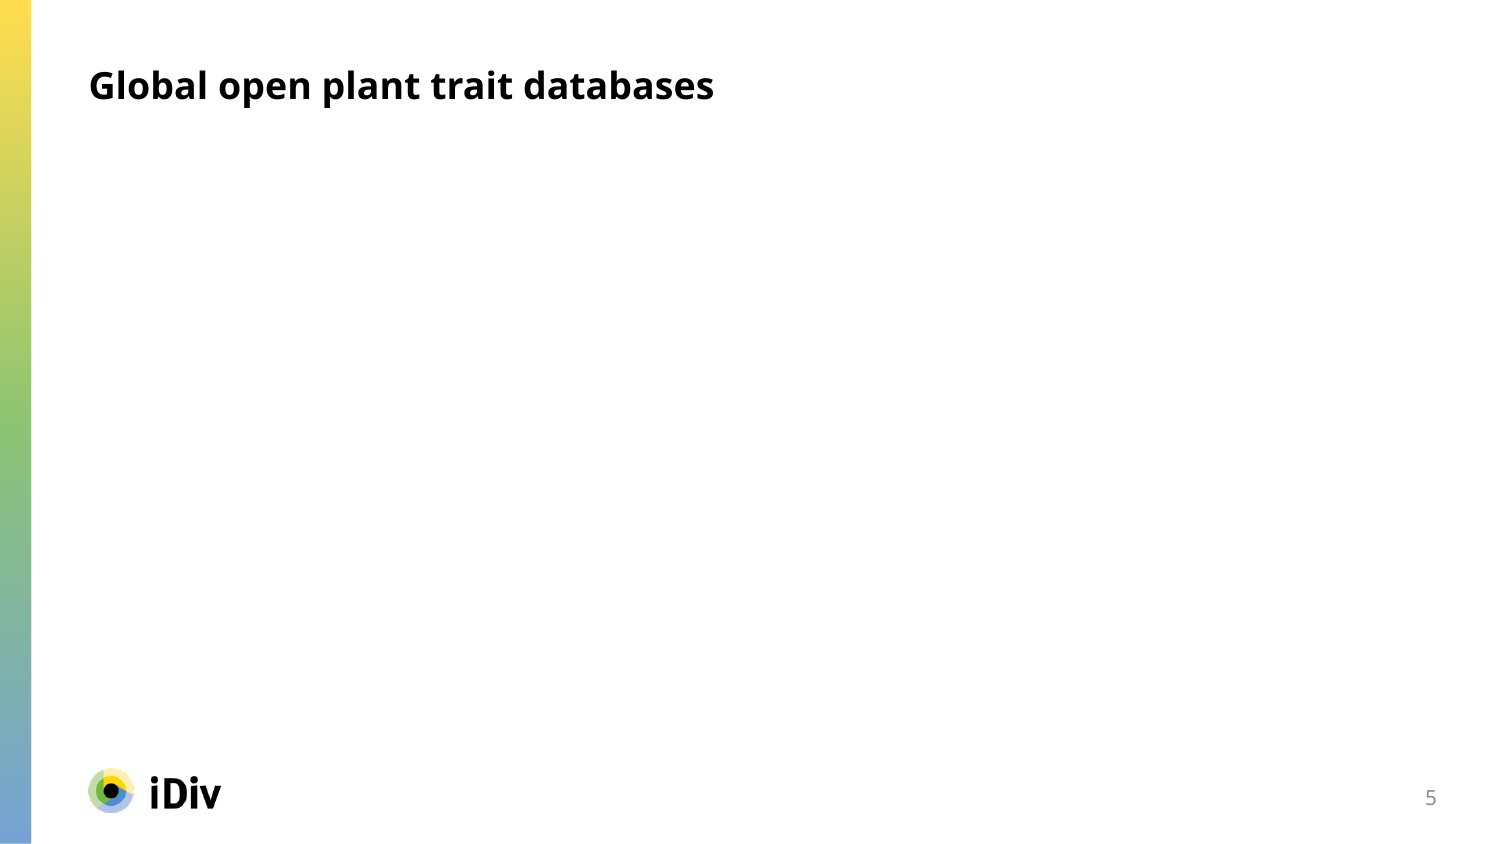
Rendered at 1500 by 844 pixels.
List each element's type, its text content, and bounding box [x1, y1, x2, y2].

slide_number 6 [1240, 767, 1437, 813]
picture [0, 0, 1500, 844]
list Global open plant trait databases [88, 61, 1437, 157]
